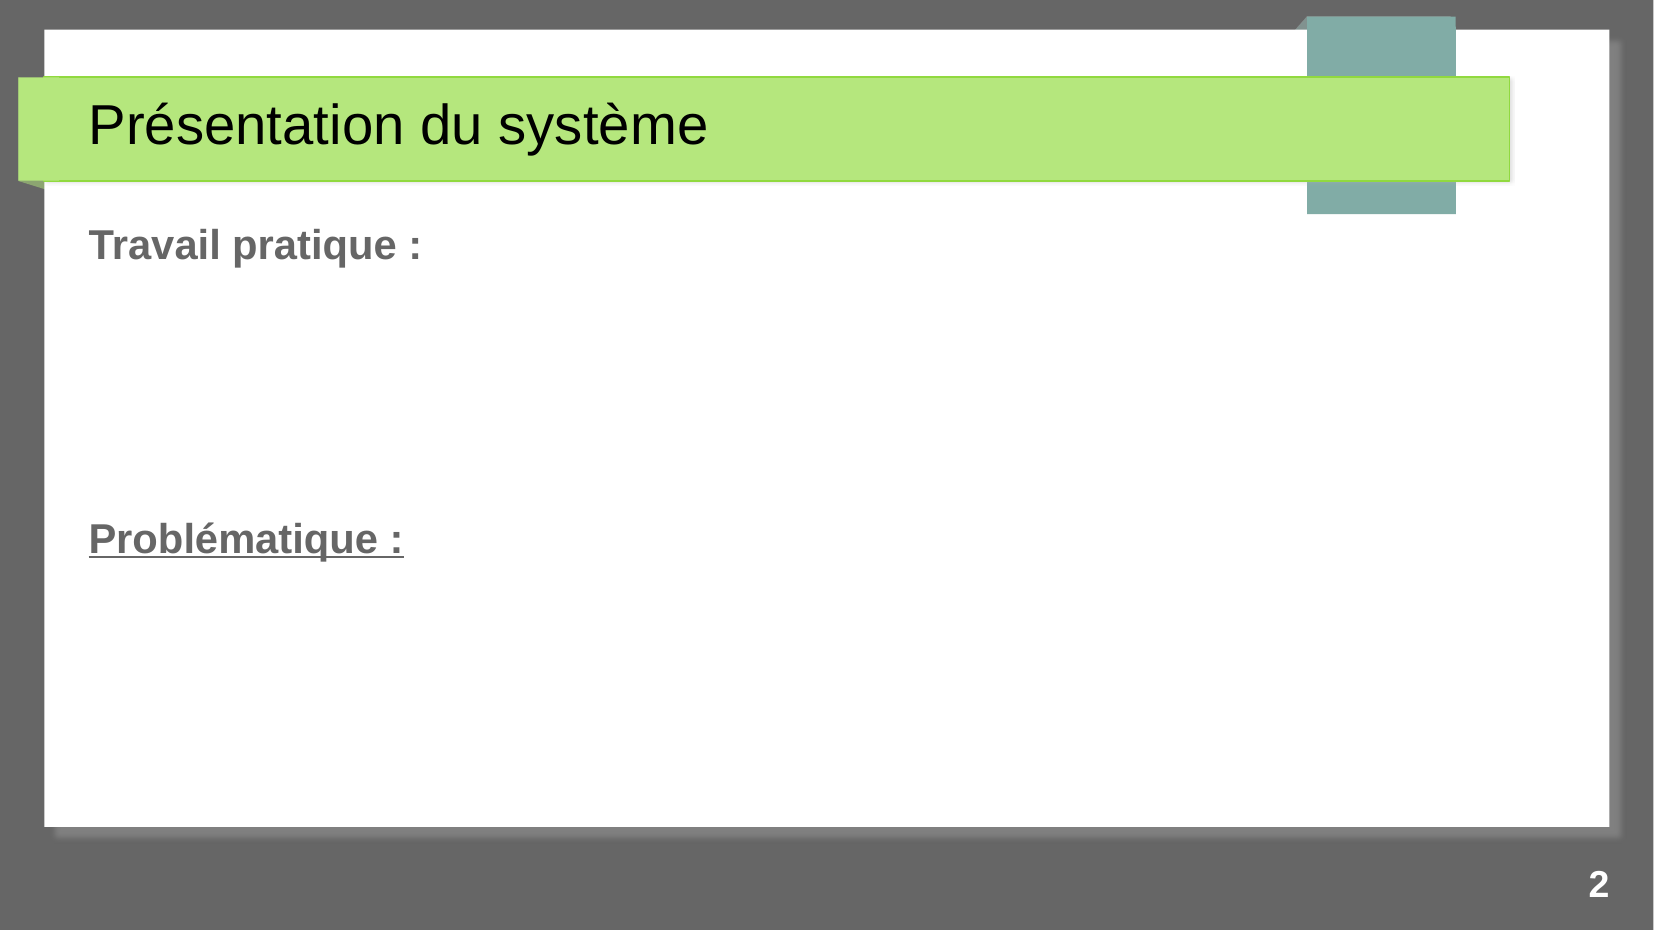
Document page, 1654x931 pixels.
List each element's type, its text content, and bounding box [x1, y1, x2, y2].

list Travail pratique : [88, 221, 809, 504]
list Problématique : [88, 515, 810, 798]
title Présentation du système [88, 73, 1506, 178]
text_box <numéro> [974, 856, 1625, 916]
